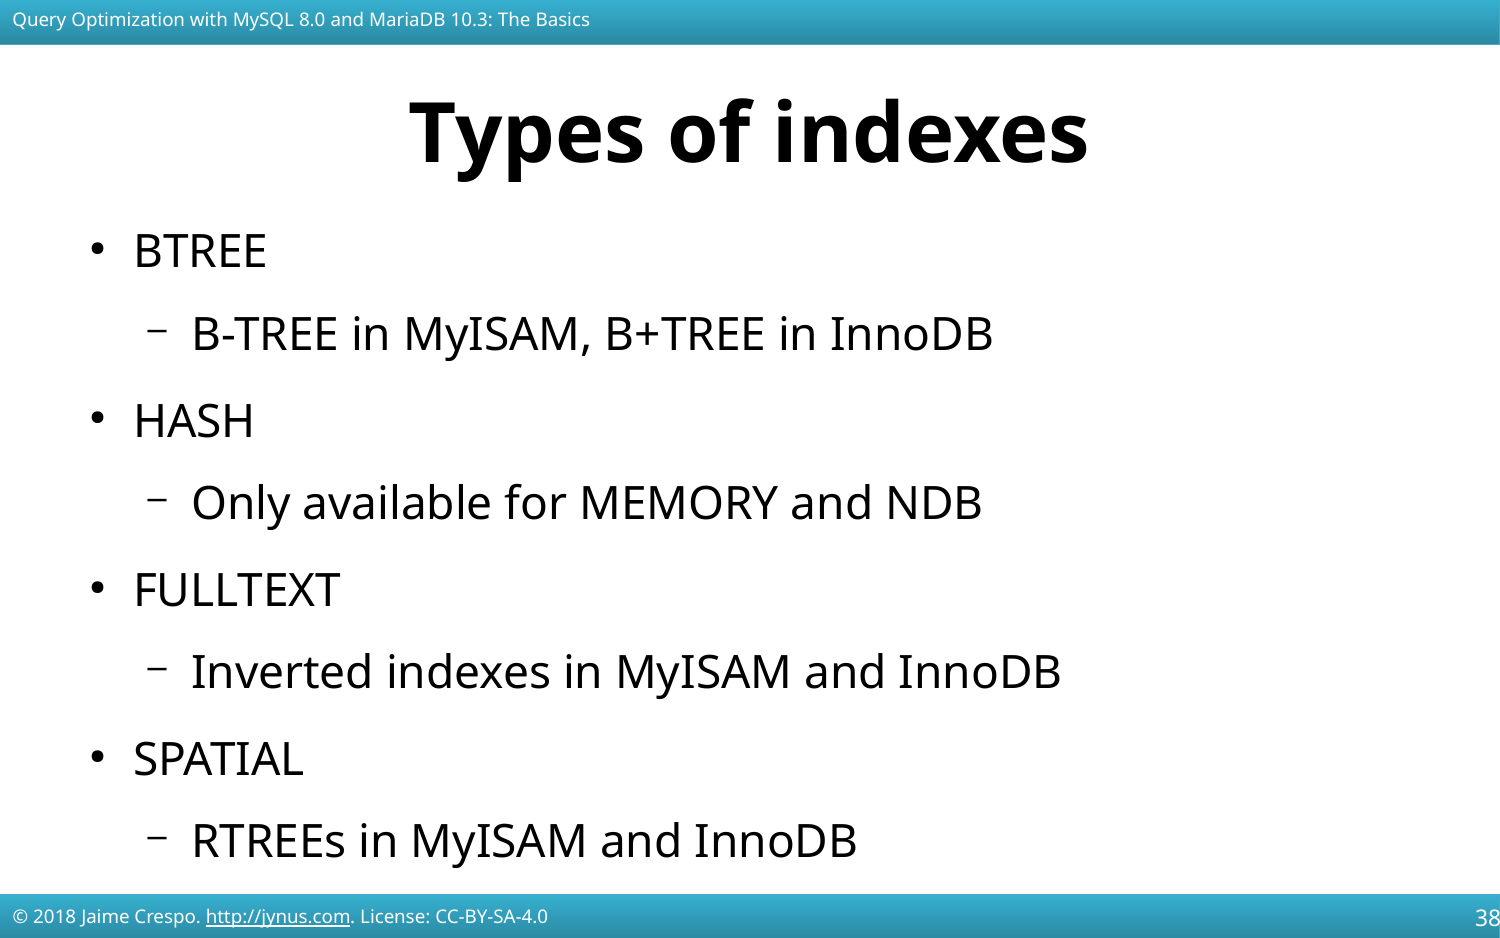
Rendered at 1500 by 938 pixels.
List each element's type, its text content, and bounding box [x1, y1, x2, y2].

slide_number [1389, 896, 1490, 935]
title Types of indexes [75, 51, 1425, 209]
list BTREE B-TREE in MyISAM, B+TREE in InnoDB HASH Only available for MEMORY and NDB FULLTEXT Inverted indexes in MyISAM and InnoDB SPATIAL RTREEs in MyISAM and InnoDB [75, 218, 1425, 876]
